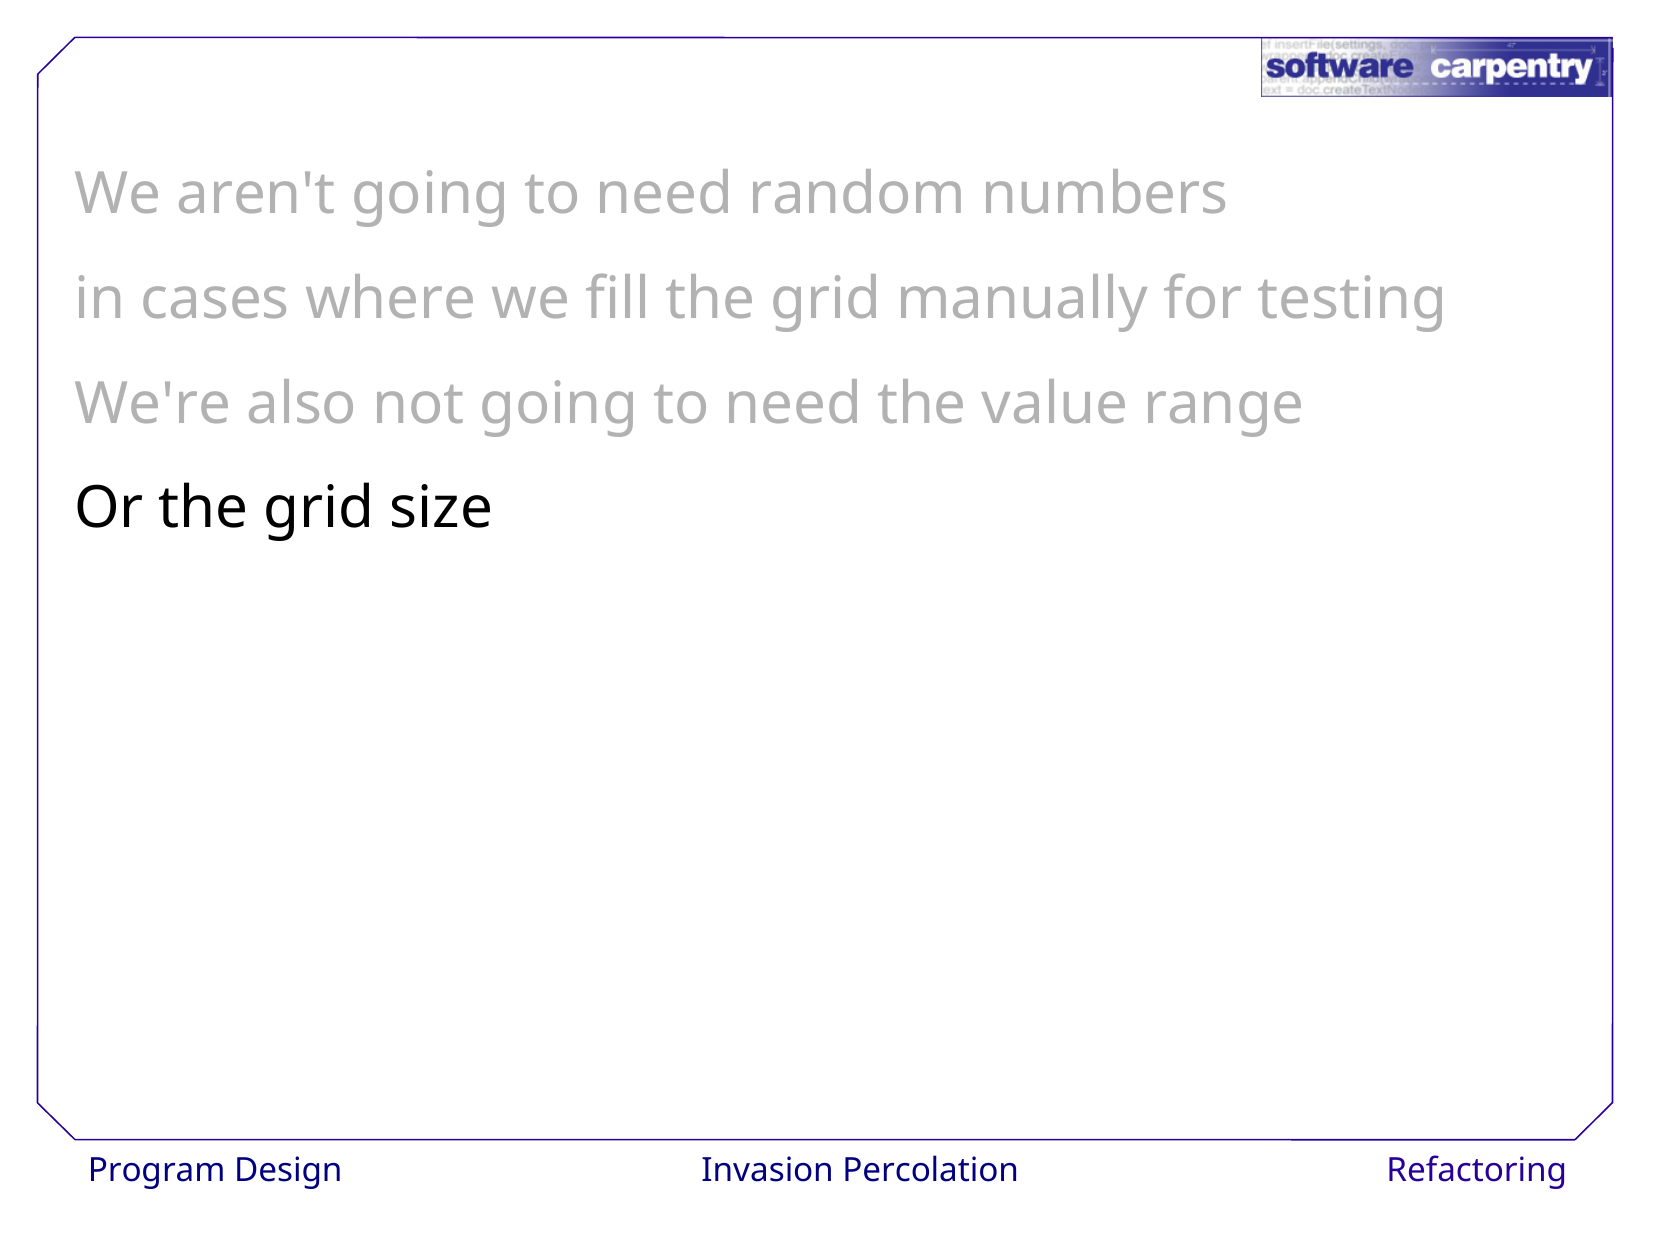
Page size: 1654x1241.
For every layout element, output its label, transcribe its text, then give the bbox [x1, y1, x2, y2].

picture [1261, 39, 1613, 97]
text_box We aren't going to need random numbers in cases where we fill the grid manually for testing We're also not going to need the value range Or the grid size [59, 112, 1613, 548]
